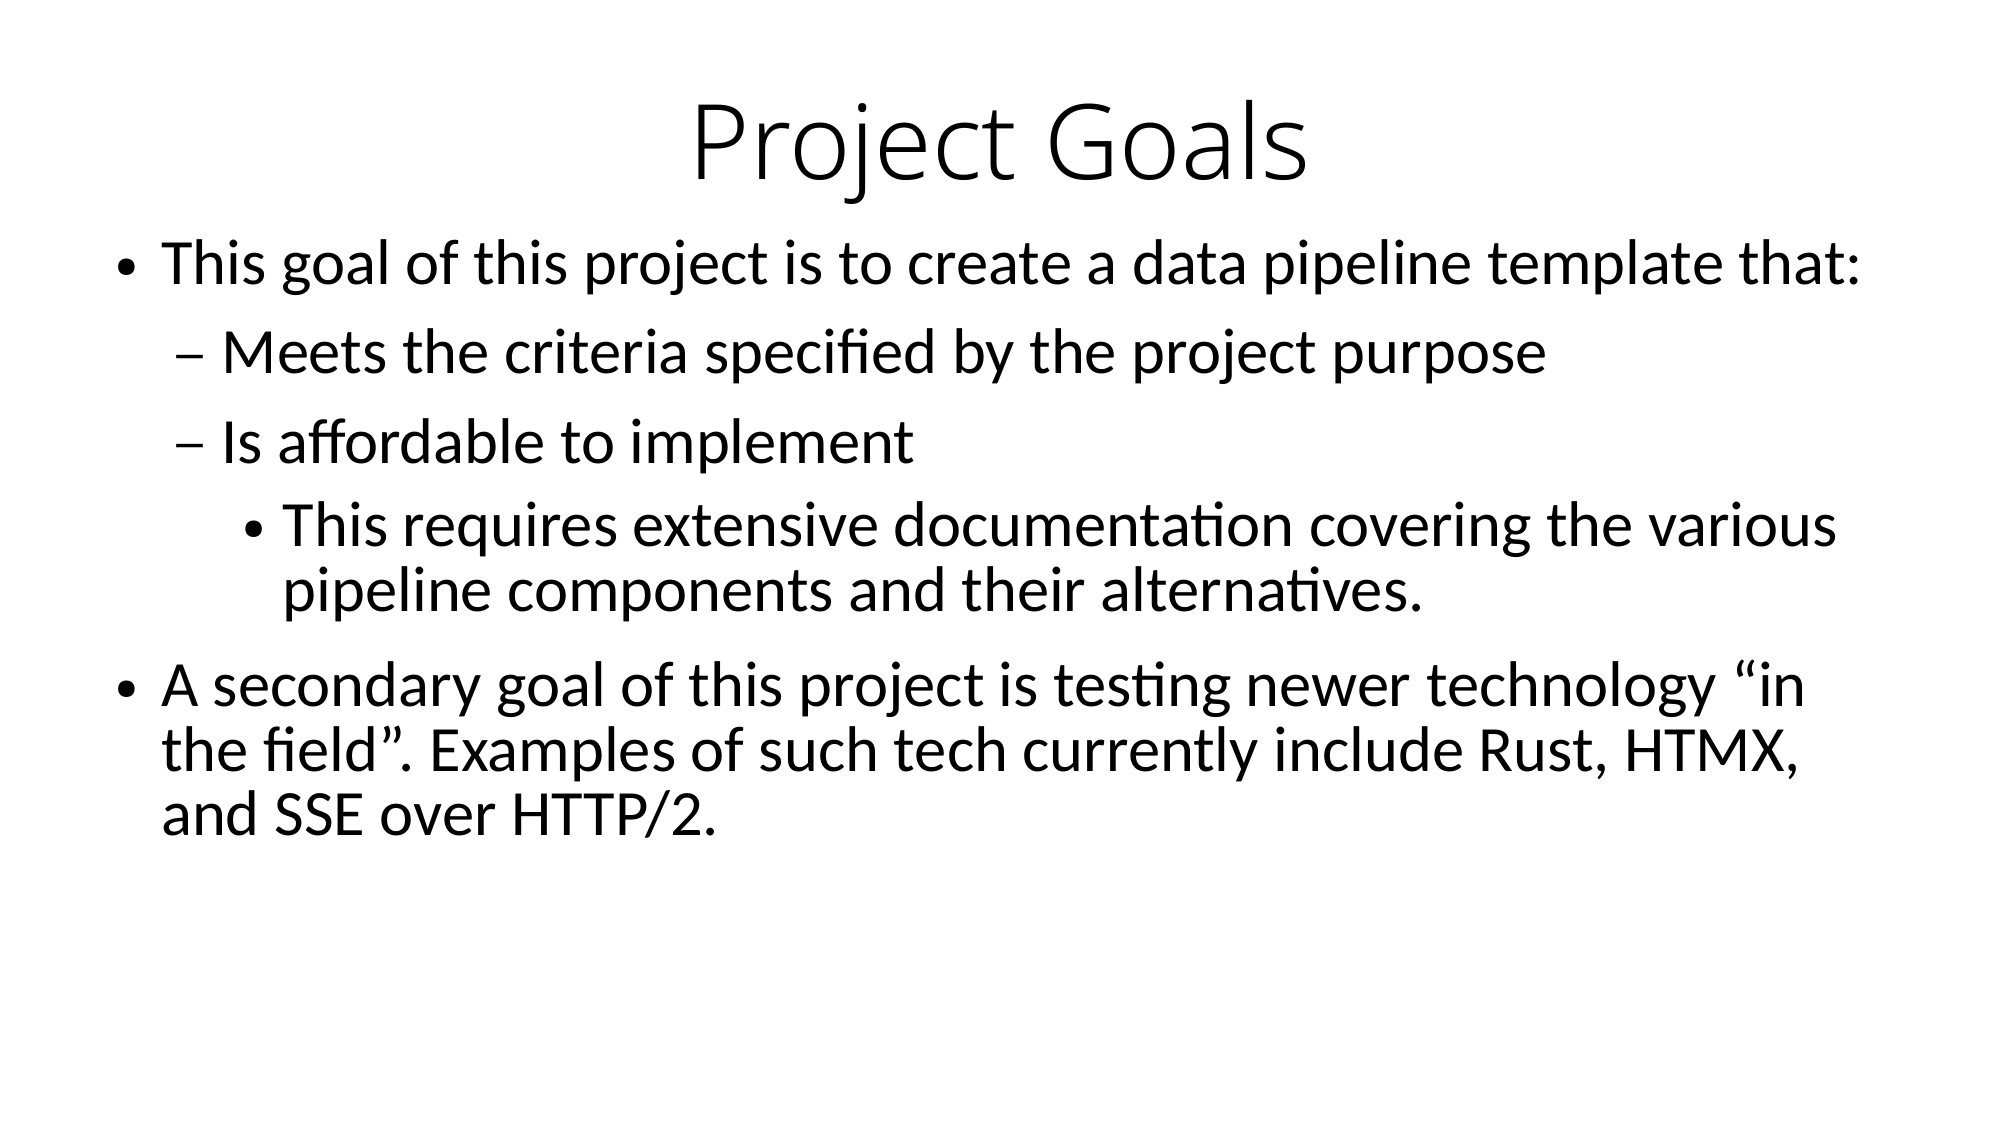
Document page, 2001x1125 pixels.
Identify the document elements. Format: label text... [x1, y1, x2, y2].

list This goal of this project is to create a data pipeline template that: Meets the criteria specified by the project purpose Is affordable to implement This requires extensive documentation covering the various pipeline components and their alternatives. A secondary goal of this project is testing newer technology “in the field”. Examples of such tech currently include Rust, HTMX, and SSE over HTTP/2. [100, 236, 1900, 889]
title Project Goals [99, 44, 1900, 233]
